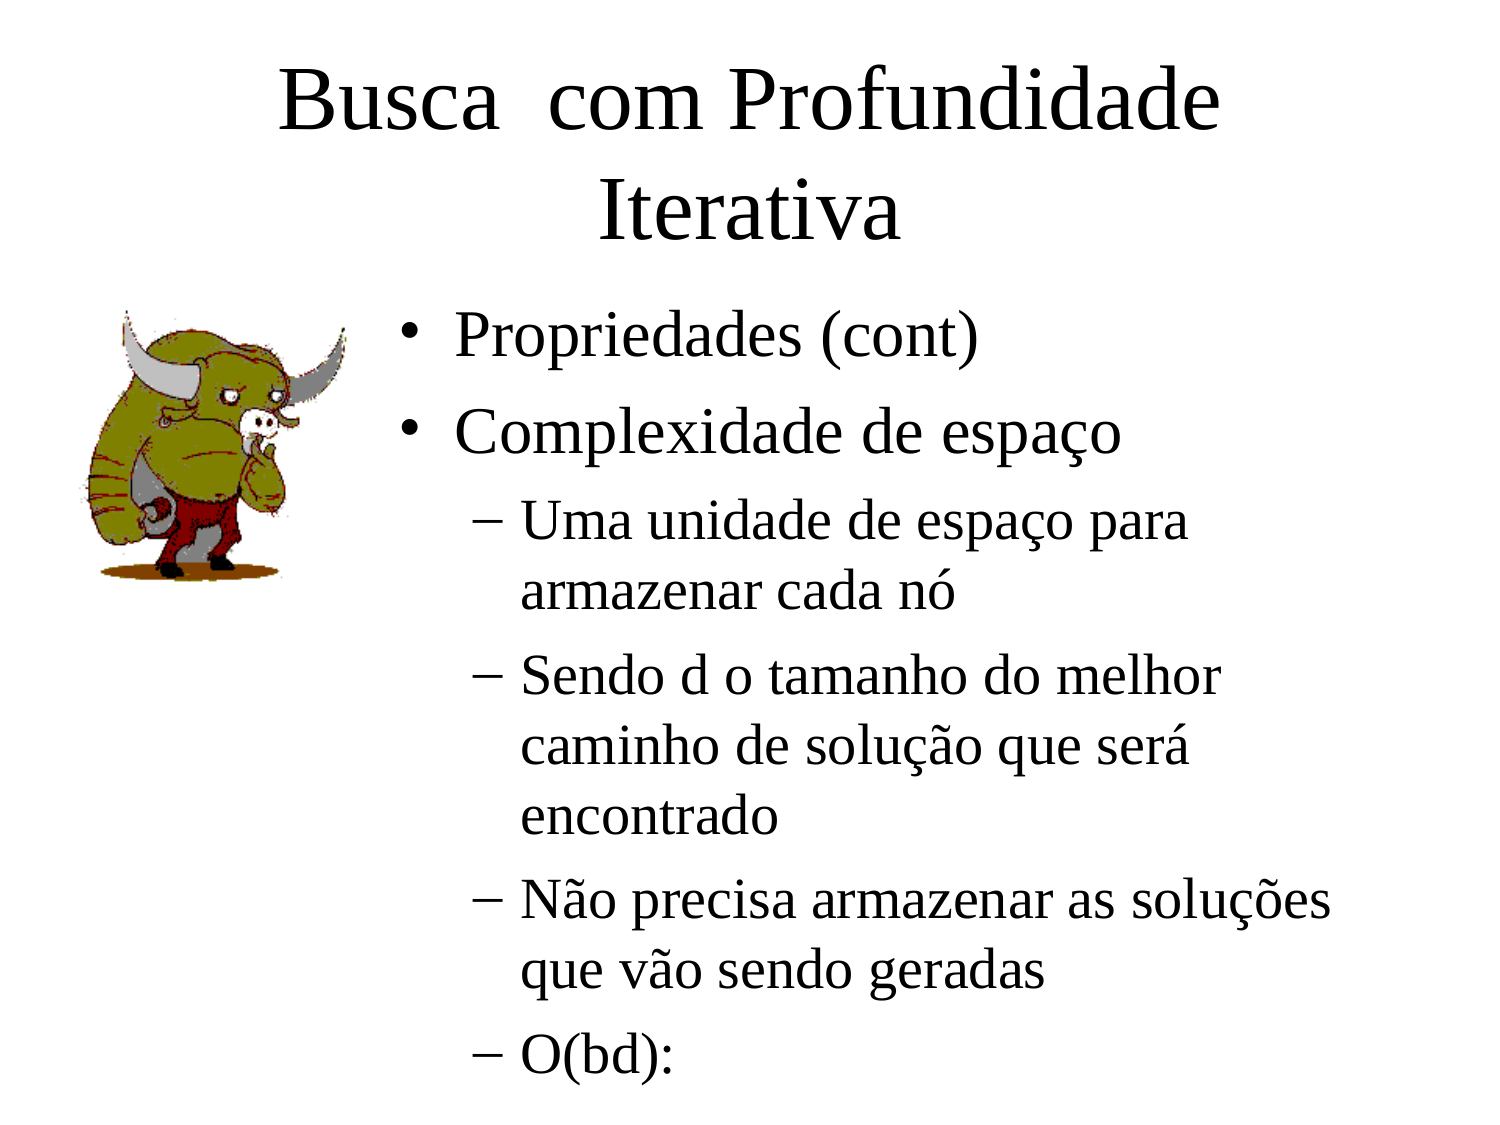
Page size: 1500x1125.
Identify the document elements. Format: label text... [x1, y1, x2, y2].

list Propriedades (cont) Complexidade de espaço Uma unidade de espaço para armazenar cada nó Sendo d o tamanho do melhor caminho de solução que será encontrado Não precisa armazenar as soluções que vão sendo geradas O(bd): [383, 282, 1388, 1093]
picture [59, 292, 381, 591]
title Busca com Profundidade Iterativa [112, 30, 1388, 266]
